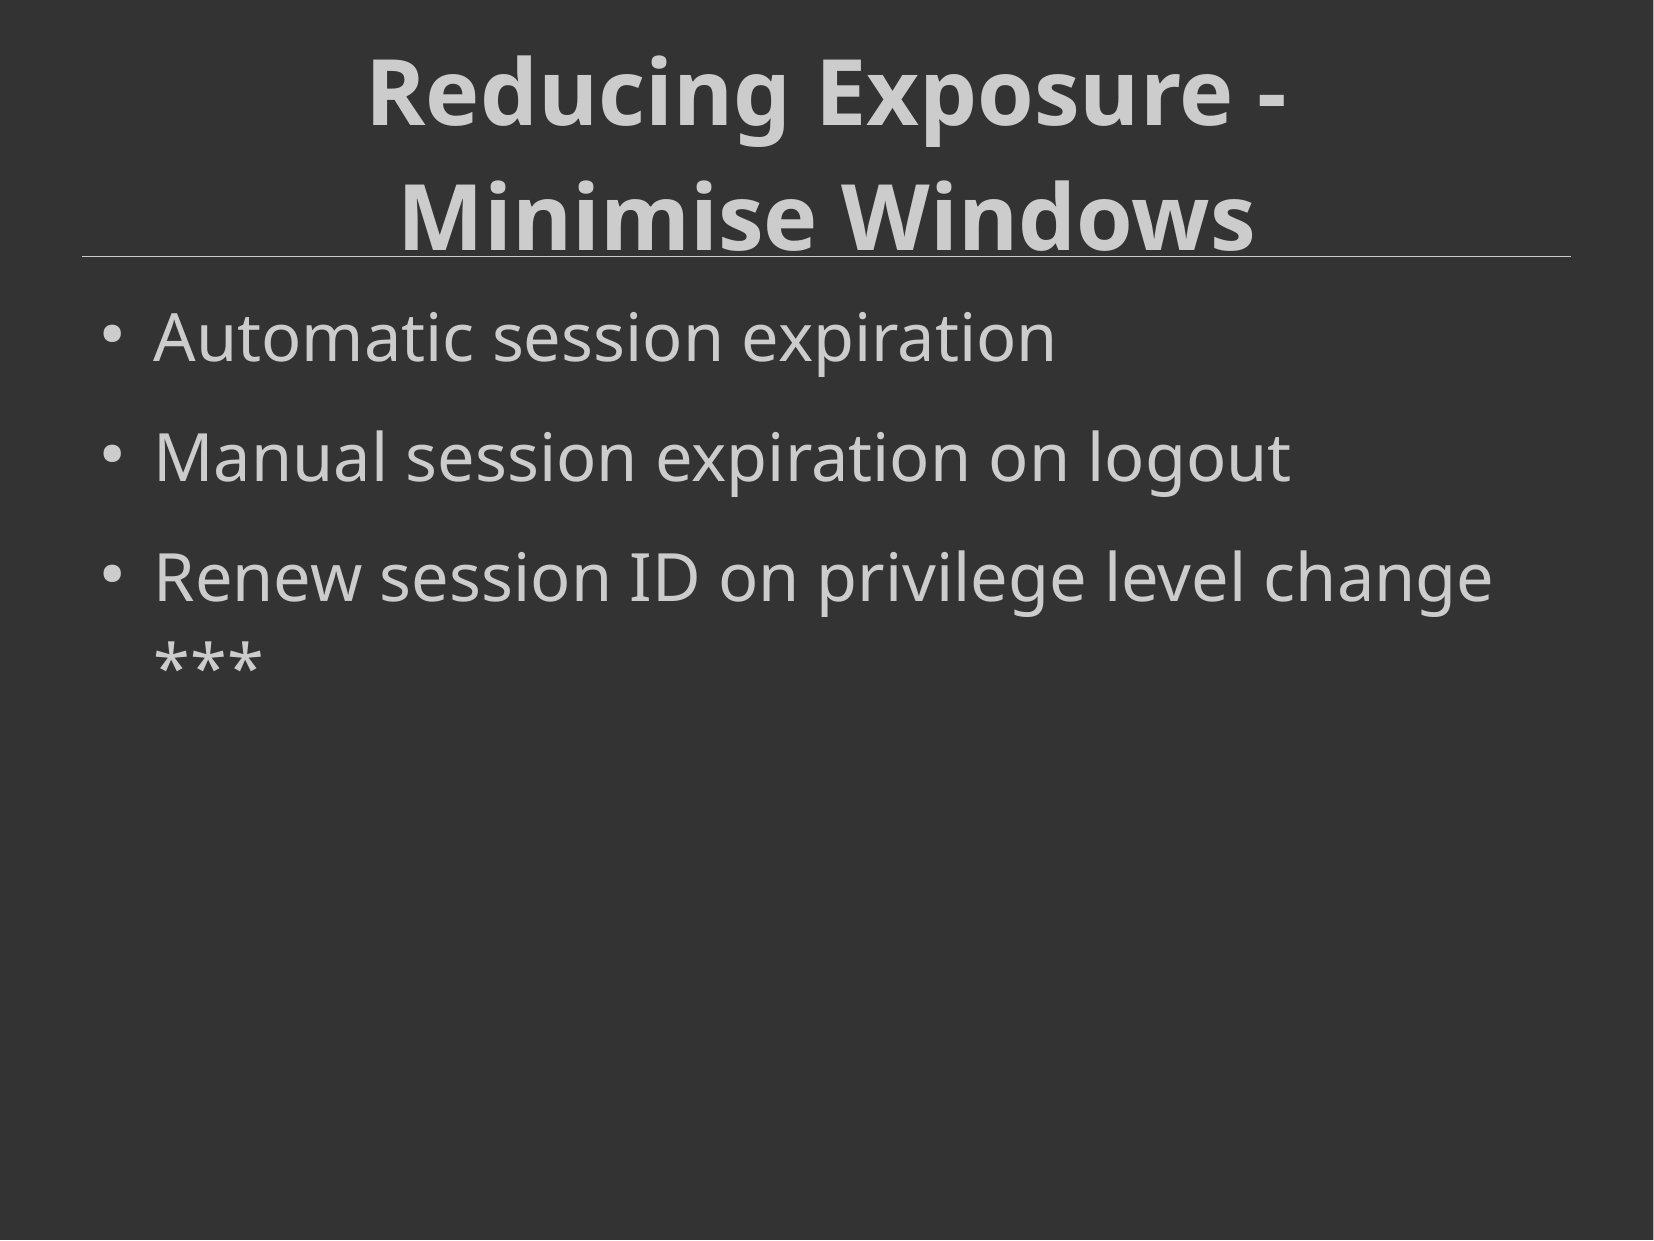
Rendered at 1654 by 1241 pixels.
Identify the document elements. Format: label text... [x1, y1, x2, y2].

list Automatic session expiration Manual session expiration on logout Renew session ID on privilege level change *** [82, 290, 1571, 1010]
title Reducing Exposure - Minimise Windows [82, 45, 1571, 260]
